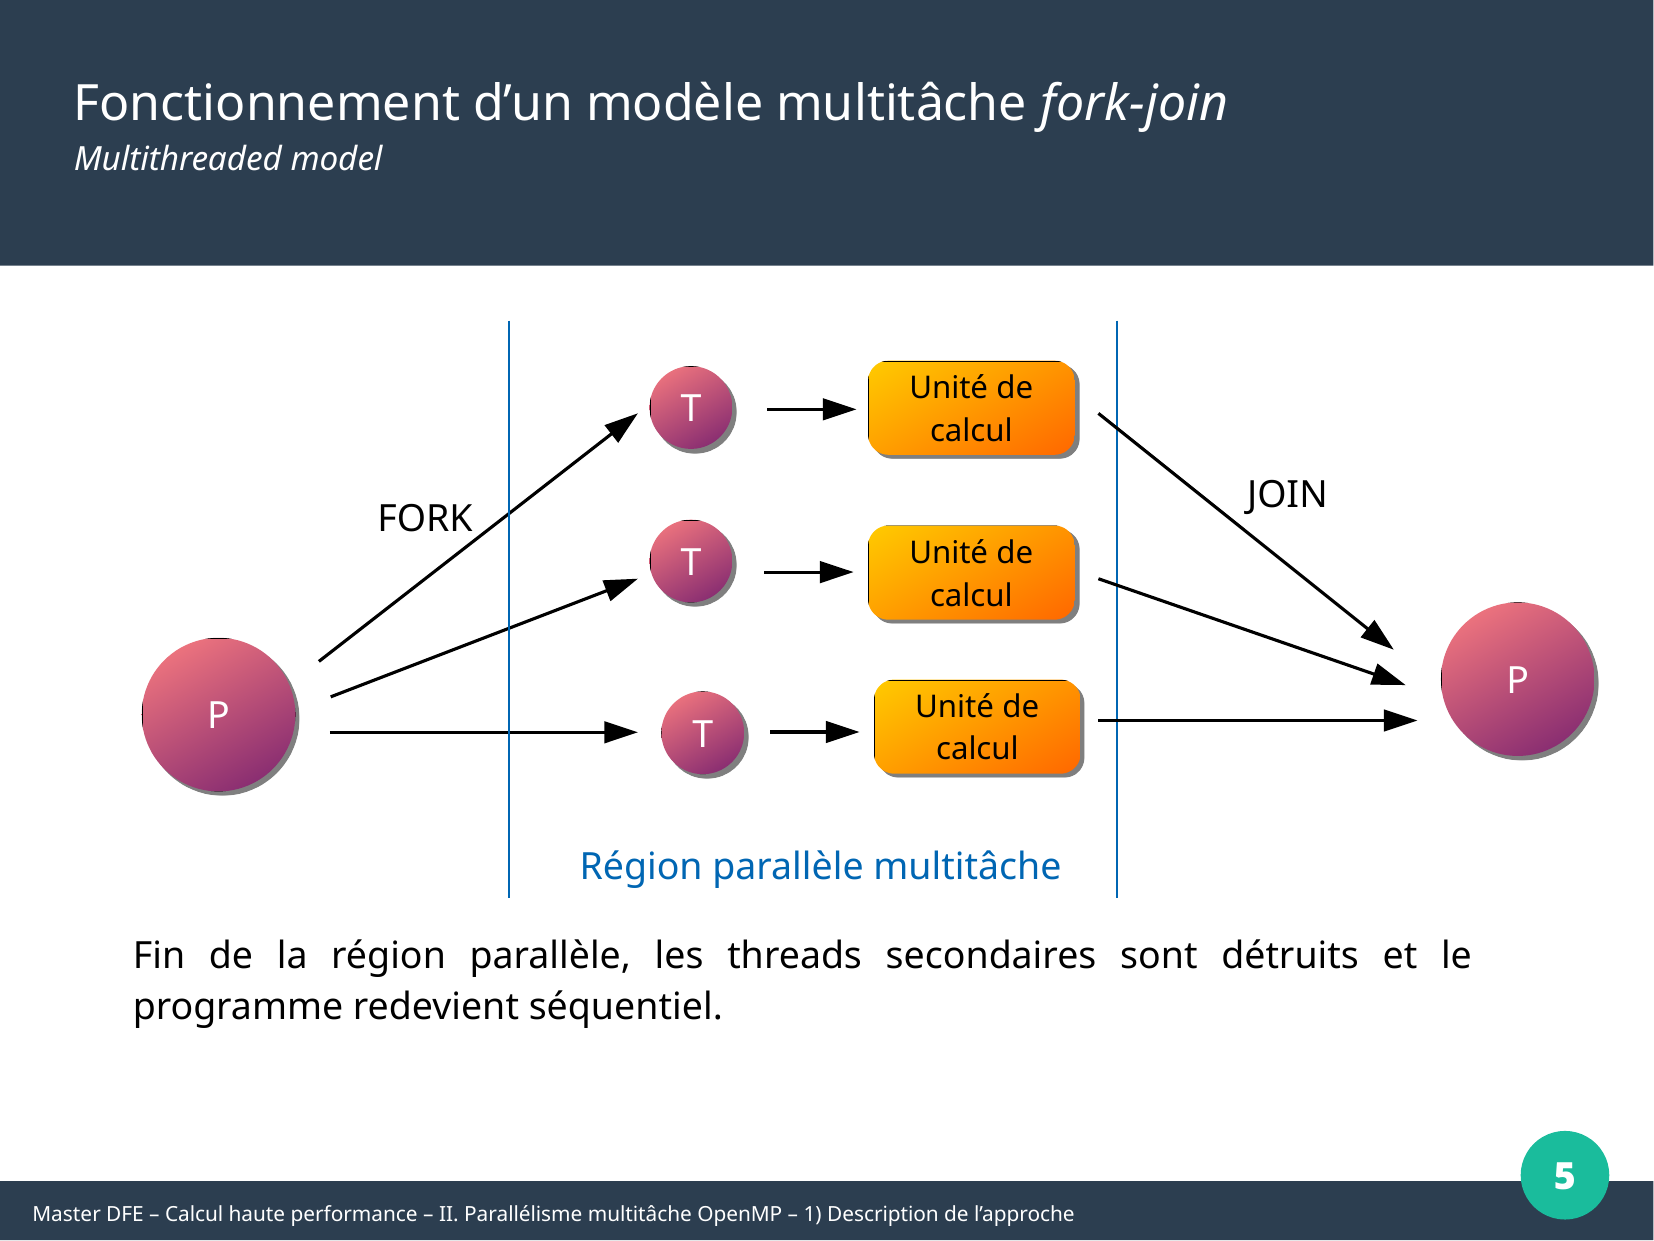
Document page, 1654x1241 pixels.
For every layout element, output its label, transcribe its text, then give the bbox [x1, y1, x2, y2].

text_box Unité de calcul [868, 360, 1075, 455]
text_box T [661, 691, 745, 775]
text_box P [141, 637, 296, 792]
text_box JOIN [1133, 460, 1441, 527]
text_box T [649, 519, 733, 603]
text_box T [649, 366, 733, 449]
text_box Unité de calcul [868, 525, 1075, 620]
text_box Unité de calcul [874, 679, 1081, 774]
text_box Fonctionnement d’un modèle multitâche fork-join Multithreaded model [59, 59, 1477, 187]
text_box Région parallèle multitâche [466, 832, 1176, 904]
text_box FORK [271, 484, 579, 550]
text_box Fin de la région parallèle, les threads secondaires sont détruits et le programme redevient séquentiel. [118, 921, 1489, 1158]
text_box Master DFE – Calcul haute performance – II. Parallélisme multitâche OpenMP – 1) Description de l’approche [17, 1191, 1436, 1235]
text_box P [1440, 602, 1595, 756]
